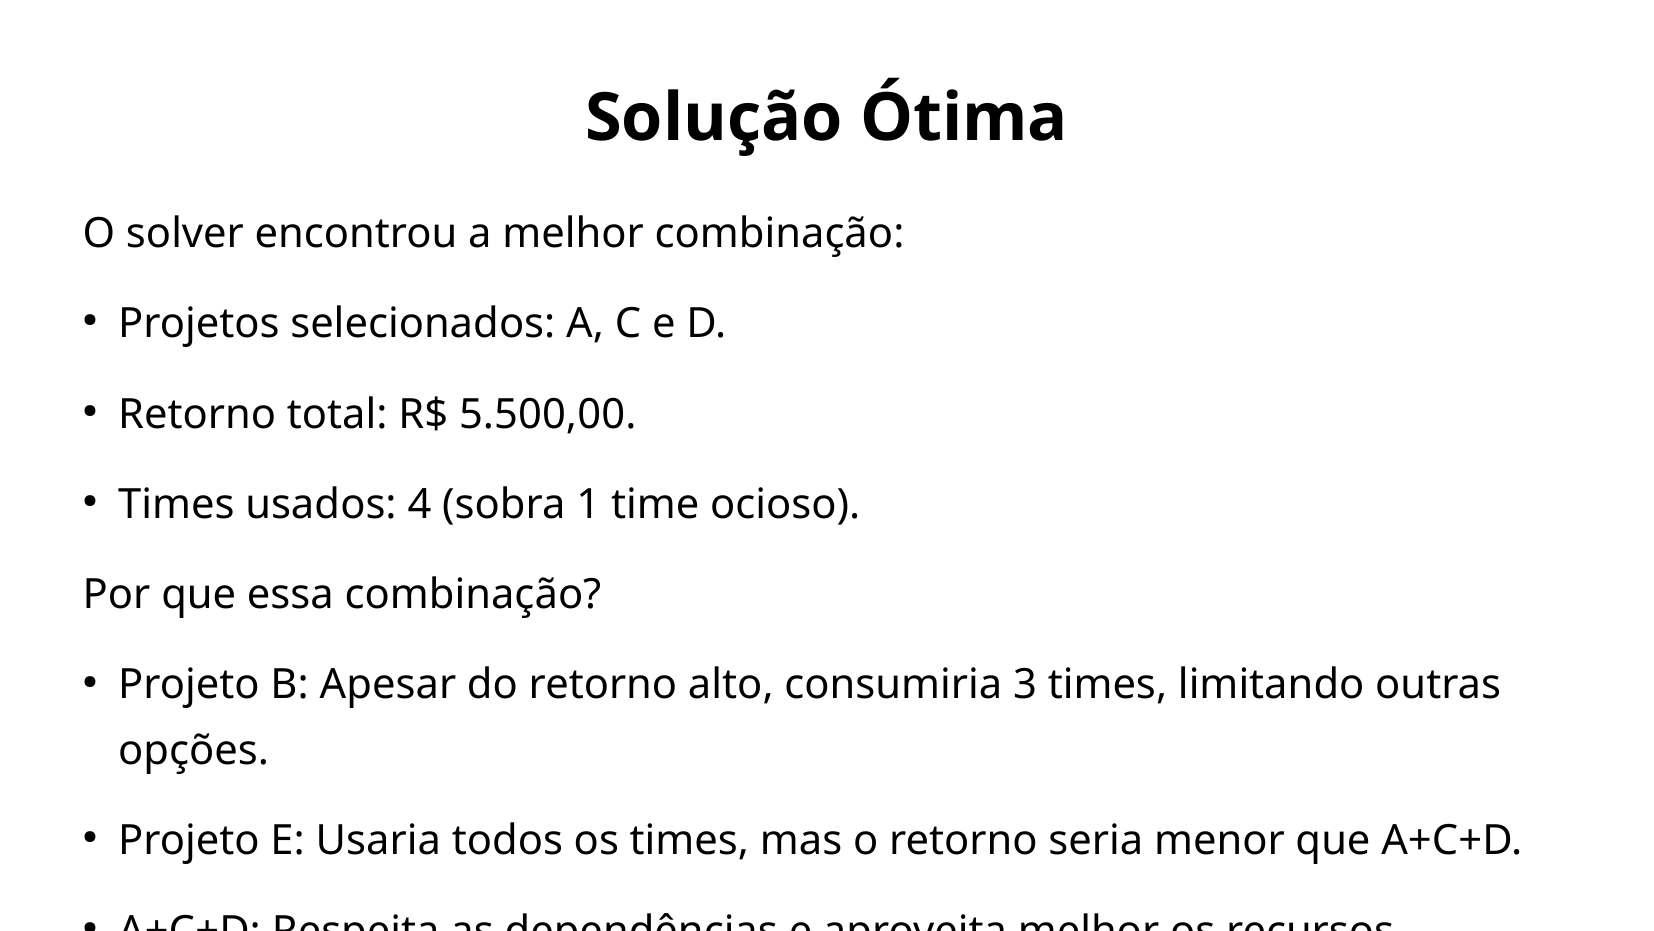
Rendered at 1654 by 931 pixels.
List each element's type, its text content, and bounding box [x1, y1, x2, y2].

title Solução Ótima [82, 37, 1571, 193]
subtitle O solver encontrou a melhor combinação: Projetos selecionados: A, C e D. Retorno total: R$ 5.500,00. Times usados: 4 (sobra 1 time ocioso). Por que essa combinação? Projeto B: Apesar do retorno alto, consumiria 3 times, limitando outras opções. Projeto E: Usaria todos os times, mas o retorno seria menor que A+C+D. A+C+D: Respeita as dependências e aproveita melhor os recursos. [82, 194, 1571, 855]
